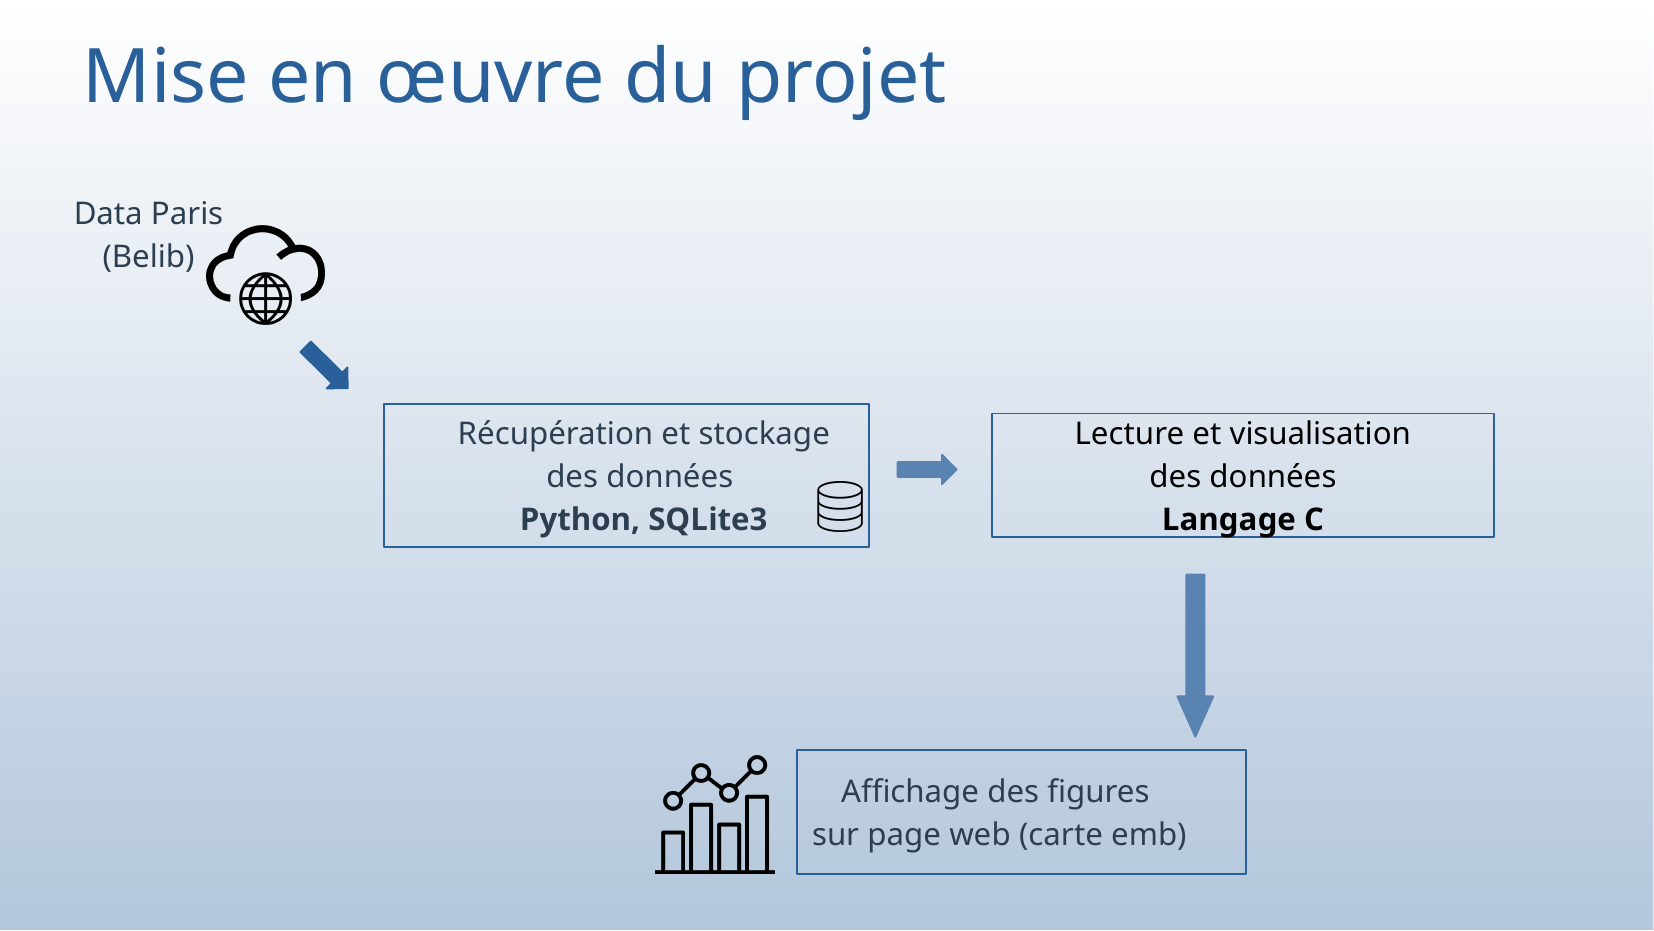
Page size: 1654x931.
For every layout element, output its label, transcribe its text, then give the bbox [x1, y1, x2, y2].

text_box [59, 224, 1595, 931]
picture [815, 481, 865, 532]
text_box Data Paris (Belib) [59, 171, 266, 296]
picture [206, 225, 325, 325]
picture [655, 755, 775, 875]
text_box Affichage des figures sur page web (carte emb) [797, 750, 1247, 874]
text_box Récupération et stockage des données Python, SQLite3 [383, 413, 869, 537]
text_box Lecture et visualisation des données Langage C [992, 413, 1495, 538]
title Mise en œuvre du projet [82, 0, 1571, 151]
